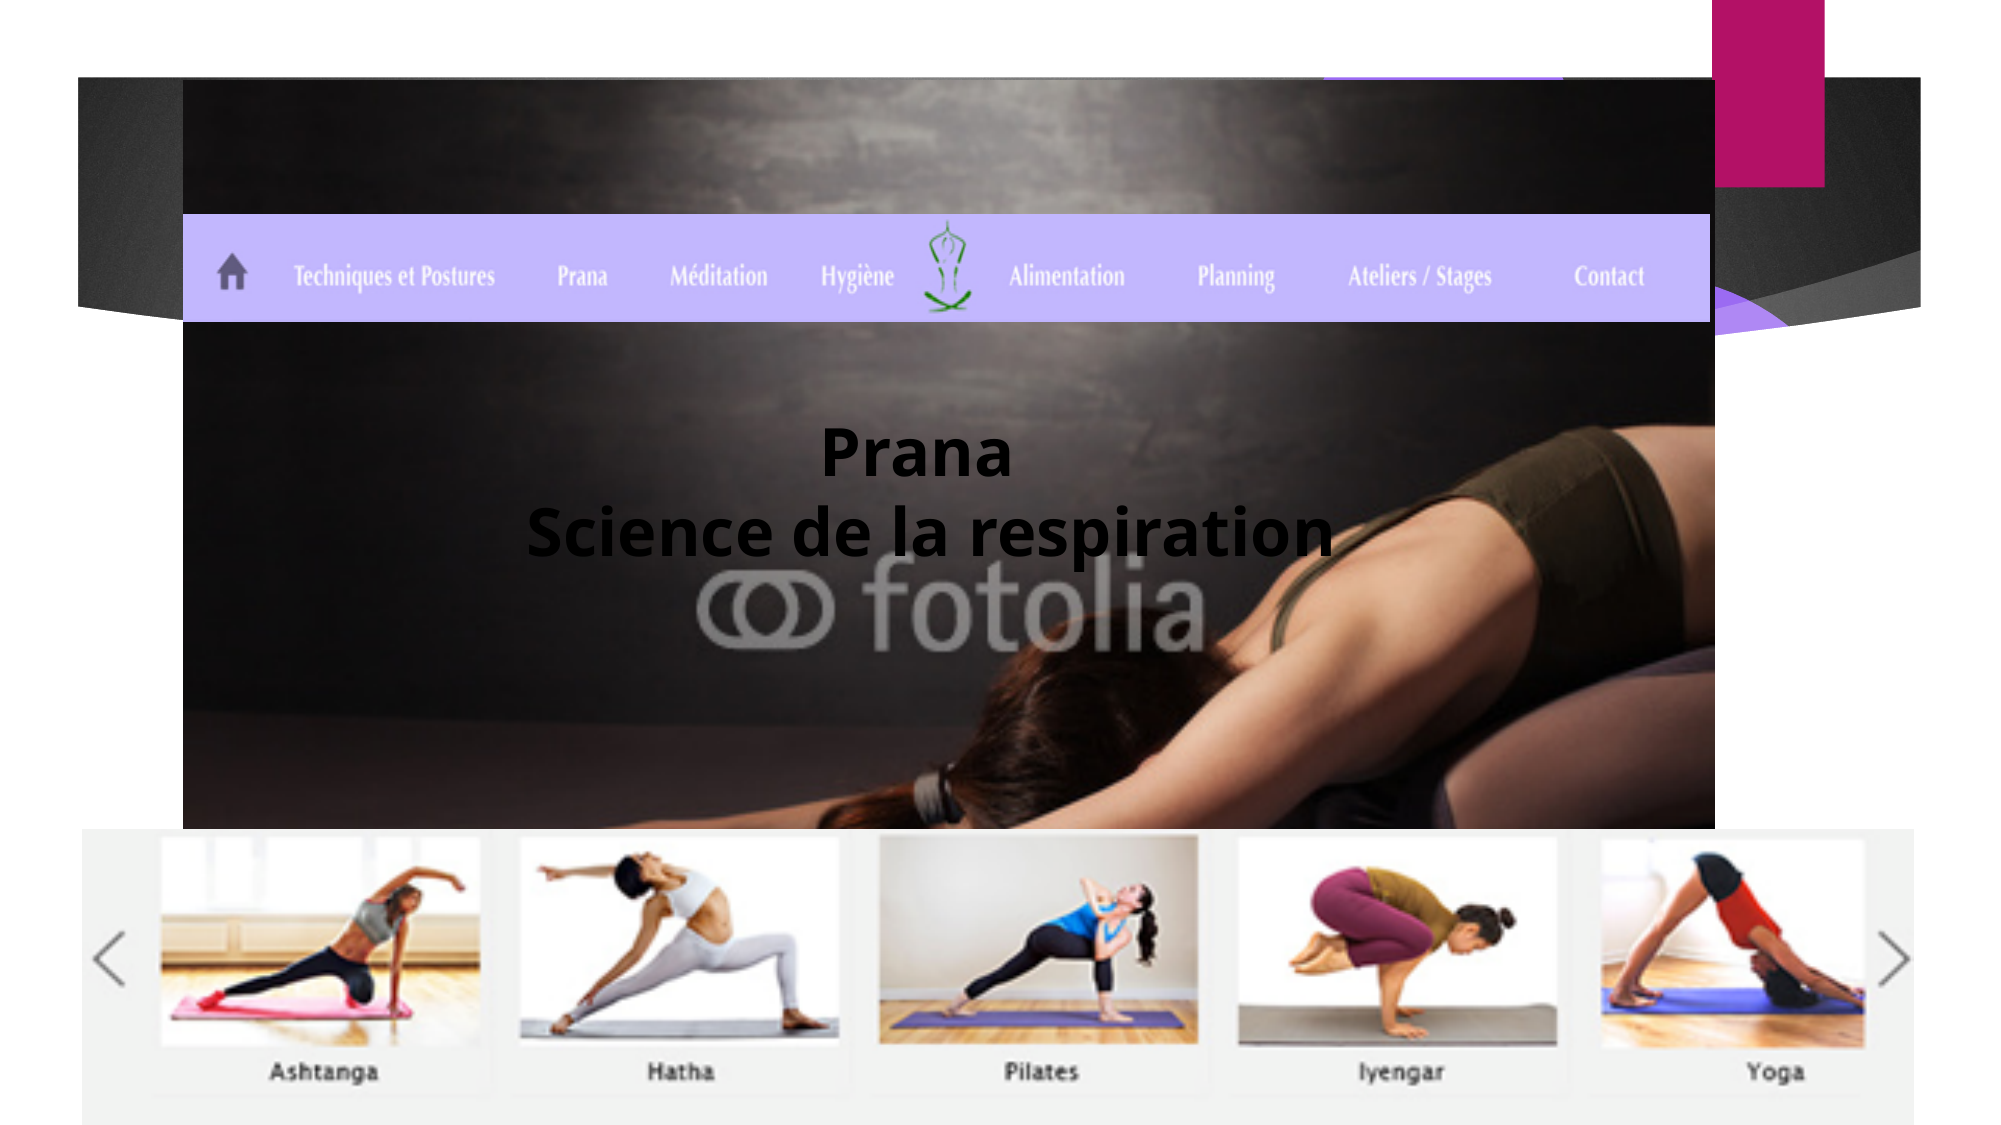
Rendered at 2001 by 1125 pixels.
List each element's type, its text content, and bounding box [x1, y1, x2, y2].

text_box Prana Science de la respiration [511, 402, 1512, 577]
picture [79, 78, 1920, 1125]
